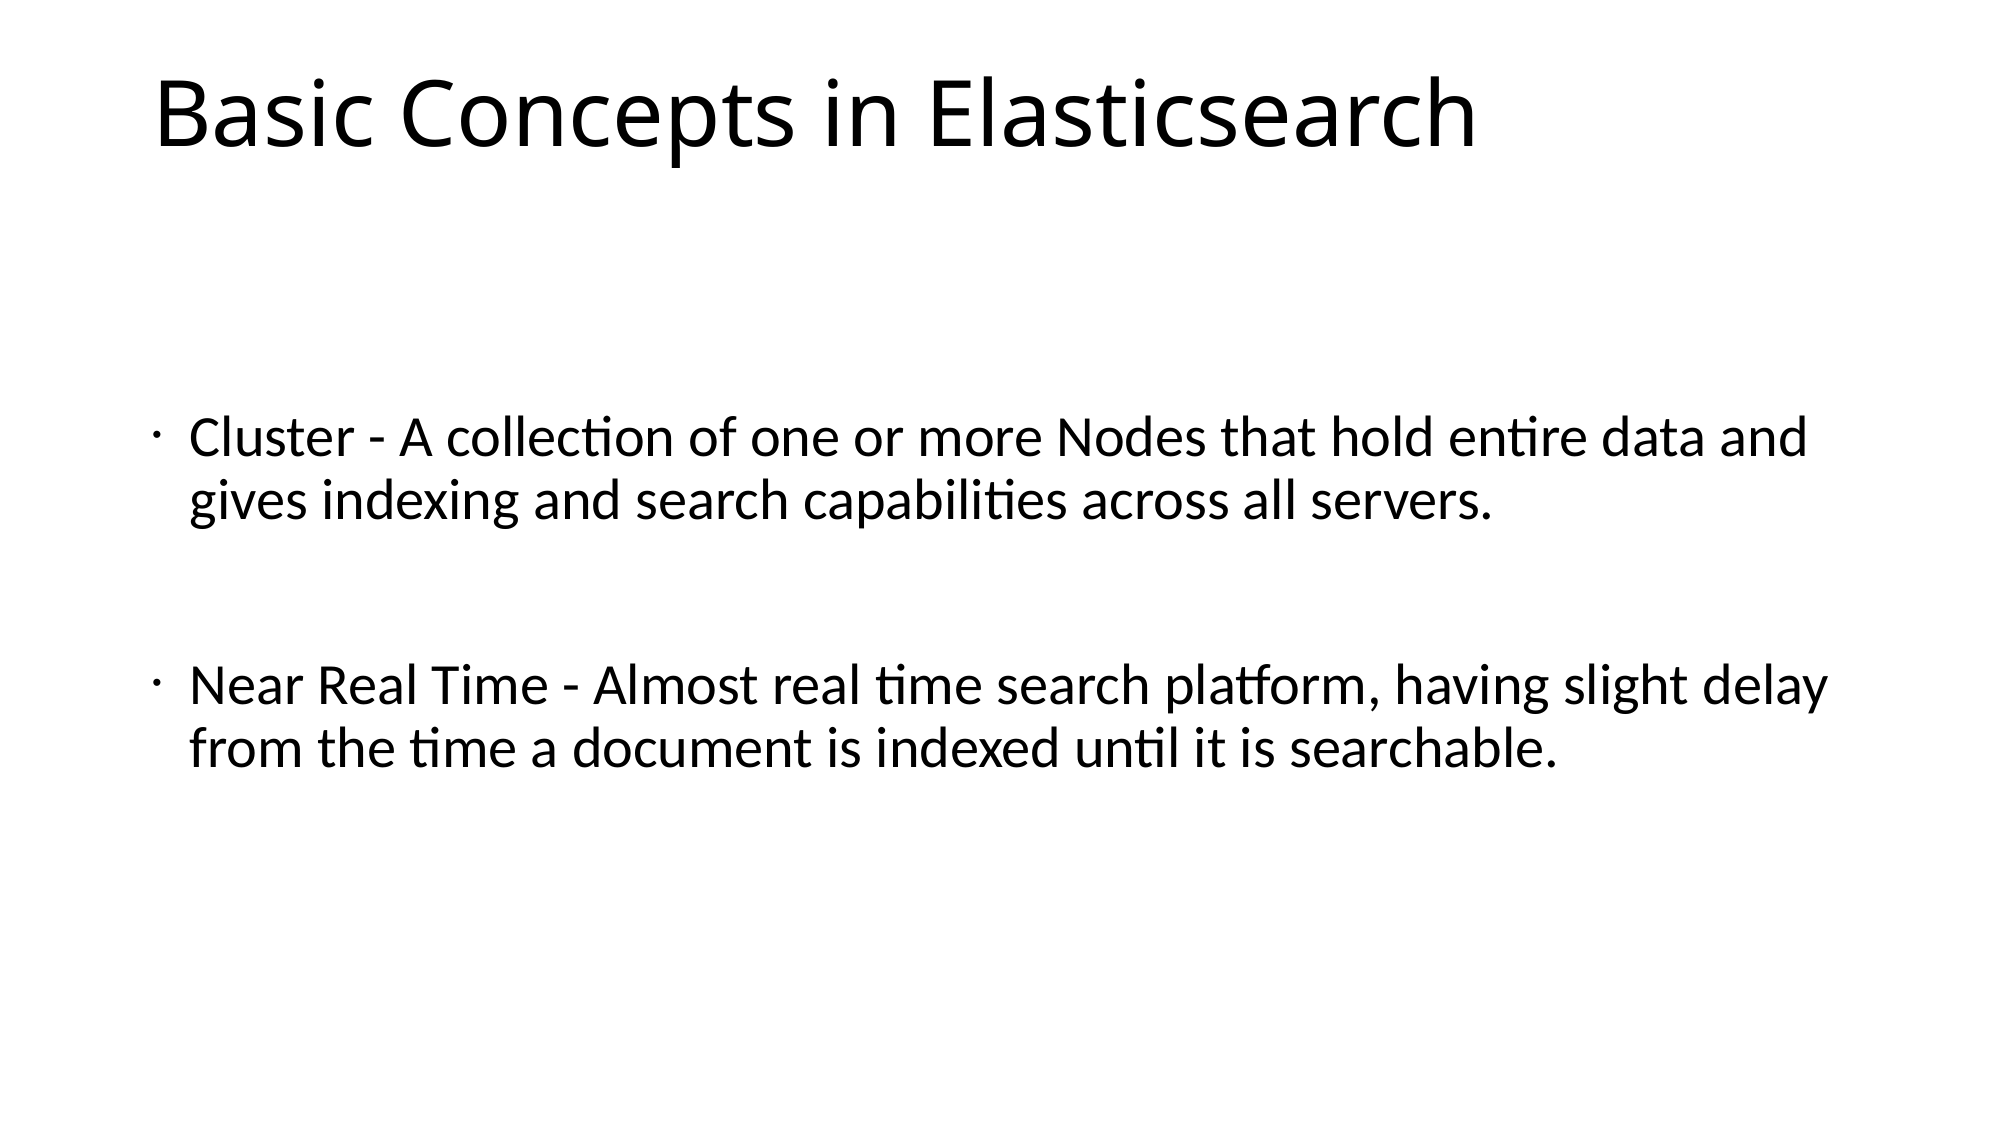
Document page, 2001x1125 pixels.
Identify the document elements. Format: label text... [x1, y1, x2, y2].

title Basic Concepts in Elasticsearch [137, 59, 1863, 278]
list Cluster - A collection of one or more Nodes that hold entire data and gives indexing and search capabilities across all servers. Near Real Time - Almost real time search platform, having slight delay from the time a document is indexed until it is searchable. [137, 299, 1863, 1014]
